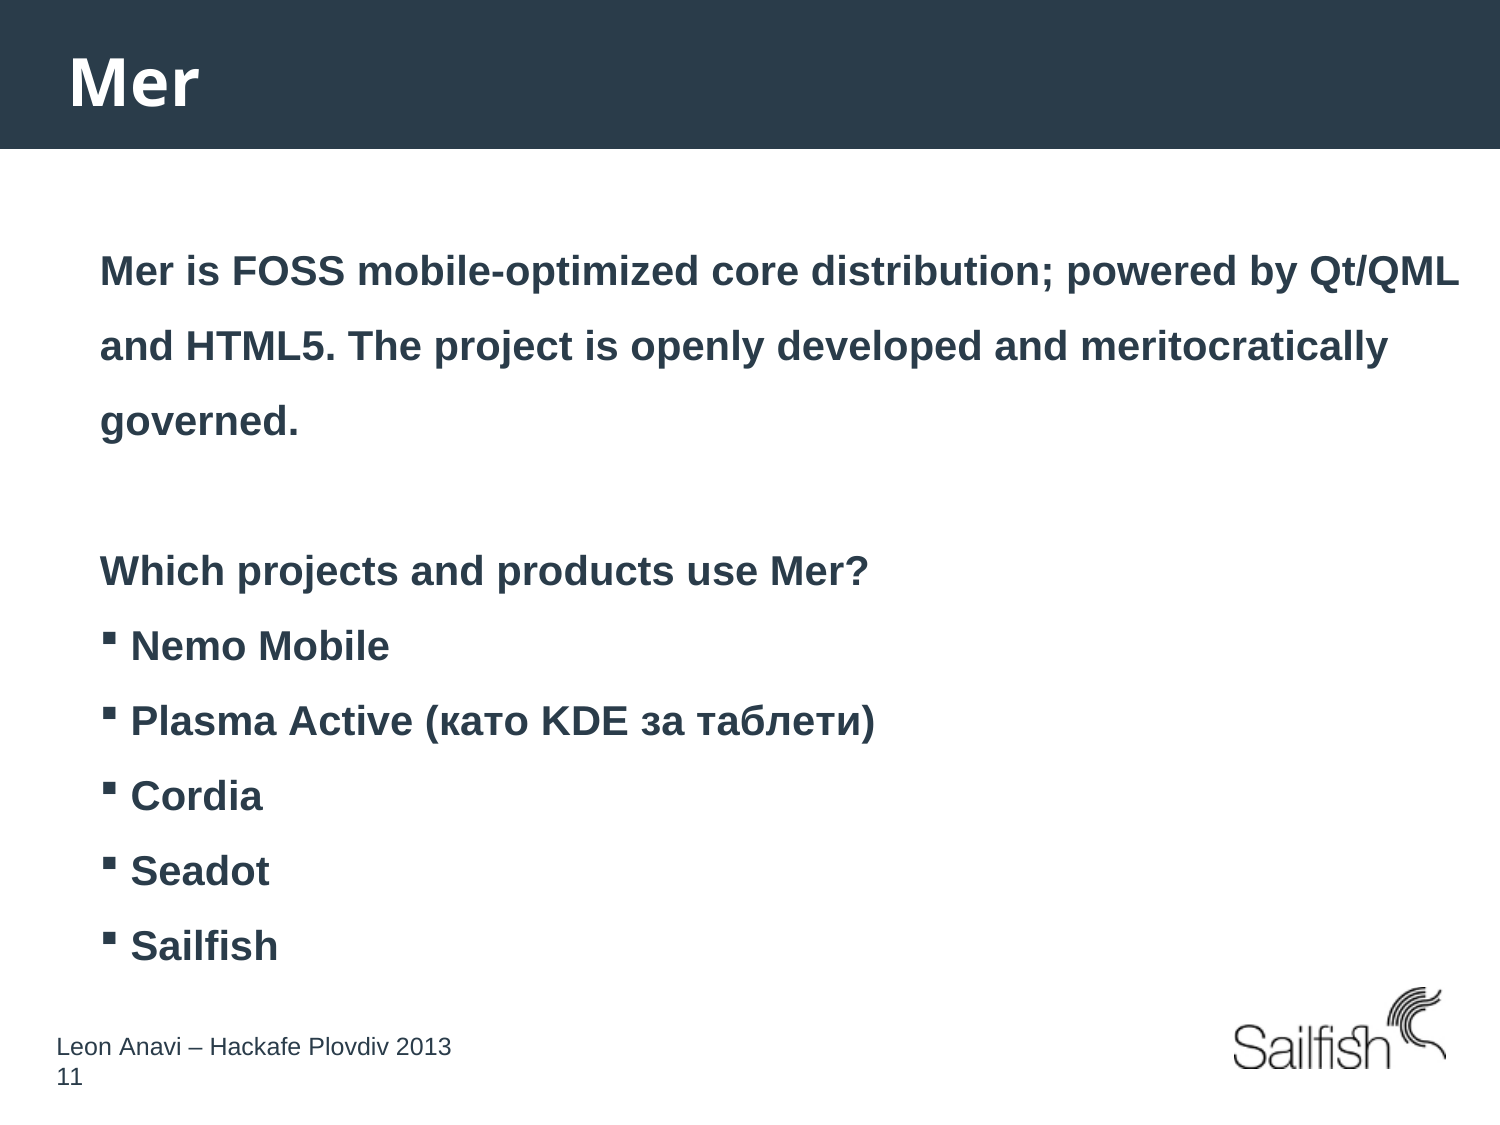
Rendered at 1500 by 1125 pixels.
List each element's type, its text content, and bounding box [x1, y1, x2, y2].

text_box Mer [53, 32, 1466, 173]
picture [1234, 1052, 1446, 1069]
text_box Mer is FOSS mobile-optimized core distribution; powered by Qt/QML and HTML5. The project is openly developed and meritocratically governed. Which projects and products use Mer? Nemo Mobile Plasma Active (като KDE за таблети) Cordia Seadot Sailfish [85, 211, 1500, 1052]
